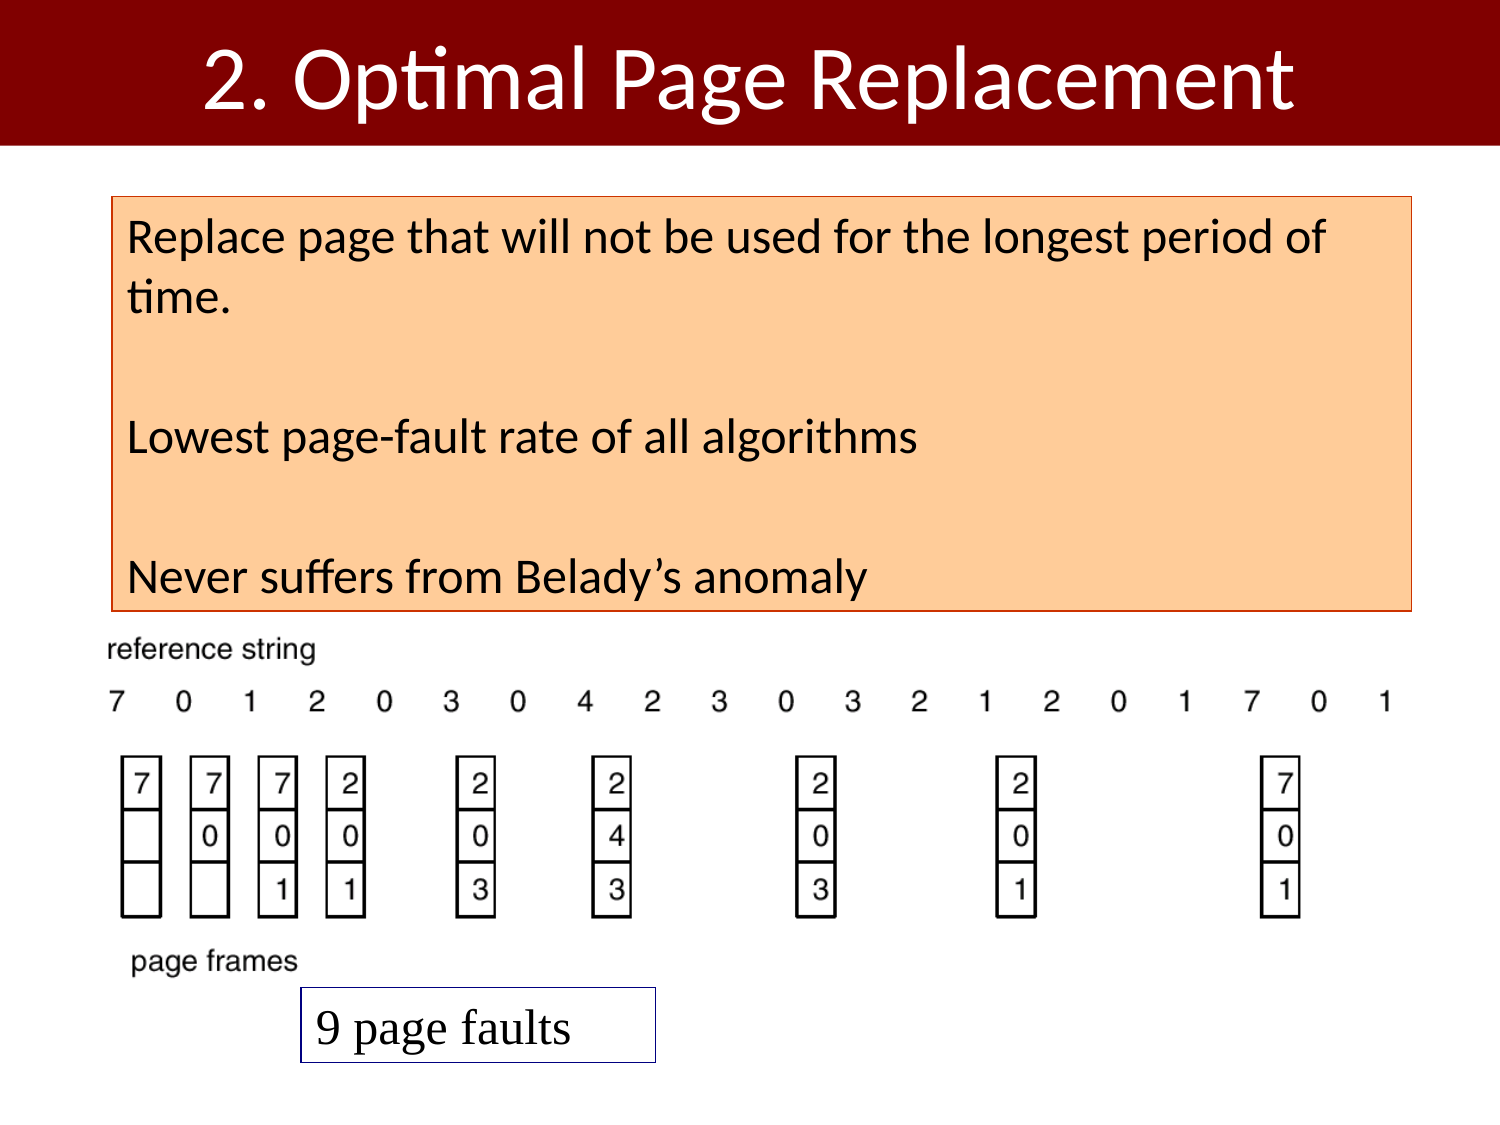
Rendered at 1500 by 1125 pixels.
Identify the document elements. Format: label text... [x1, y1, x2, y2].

title 2. Optimal Page Replacement [0, 0, 1500, 146]
text_box Replace page that will not be used for the longest period of time. Lowest page-fault rate of all algorithms Never suffers from Belady’s anomaly [112, 196, 1412, 612]
picture [88, 621, 1409, 984]
text_box 9 page faults [301, 987, 656, 1063]
